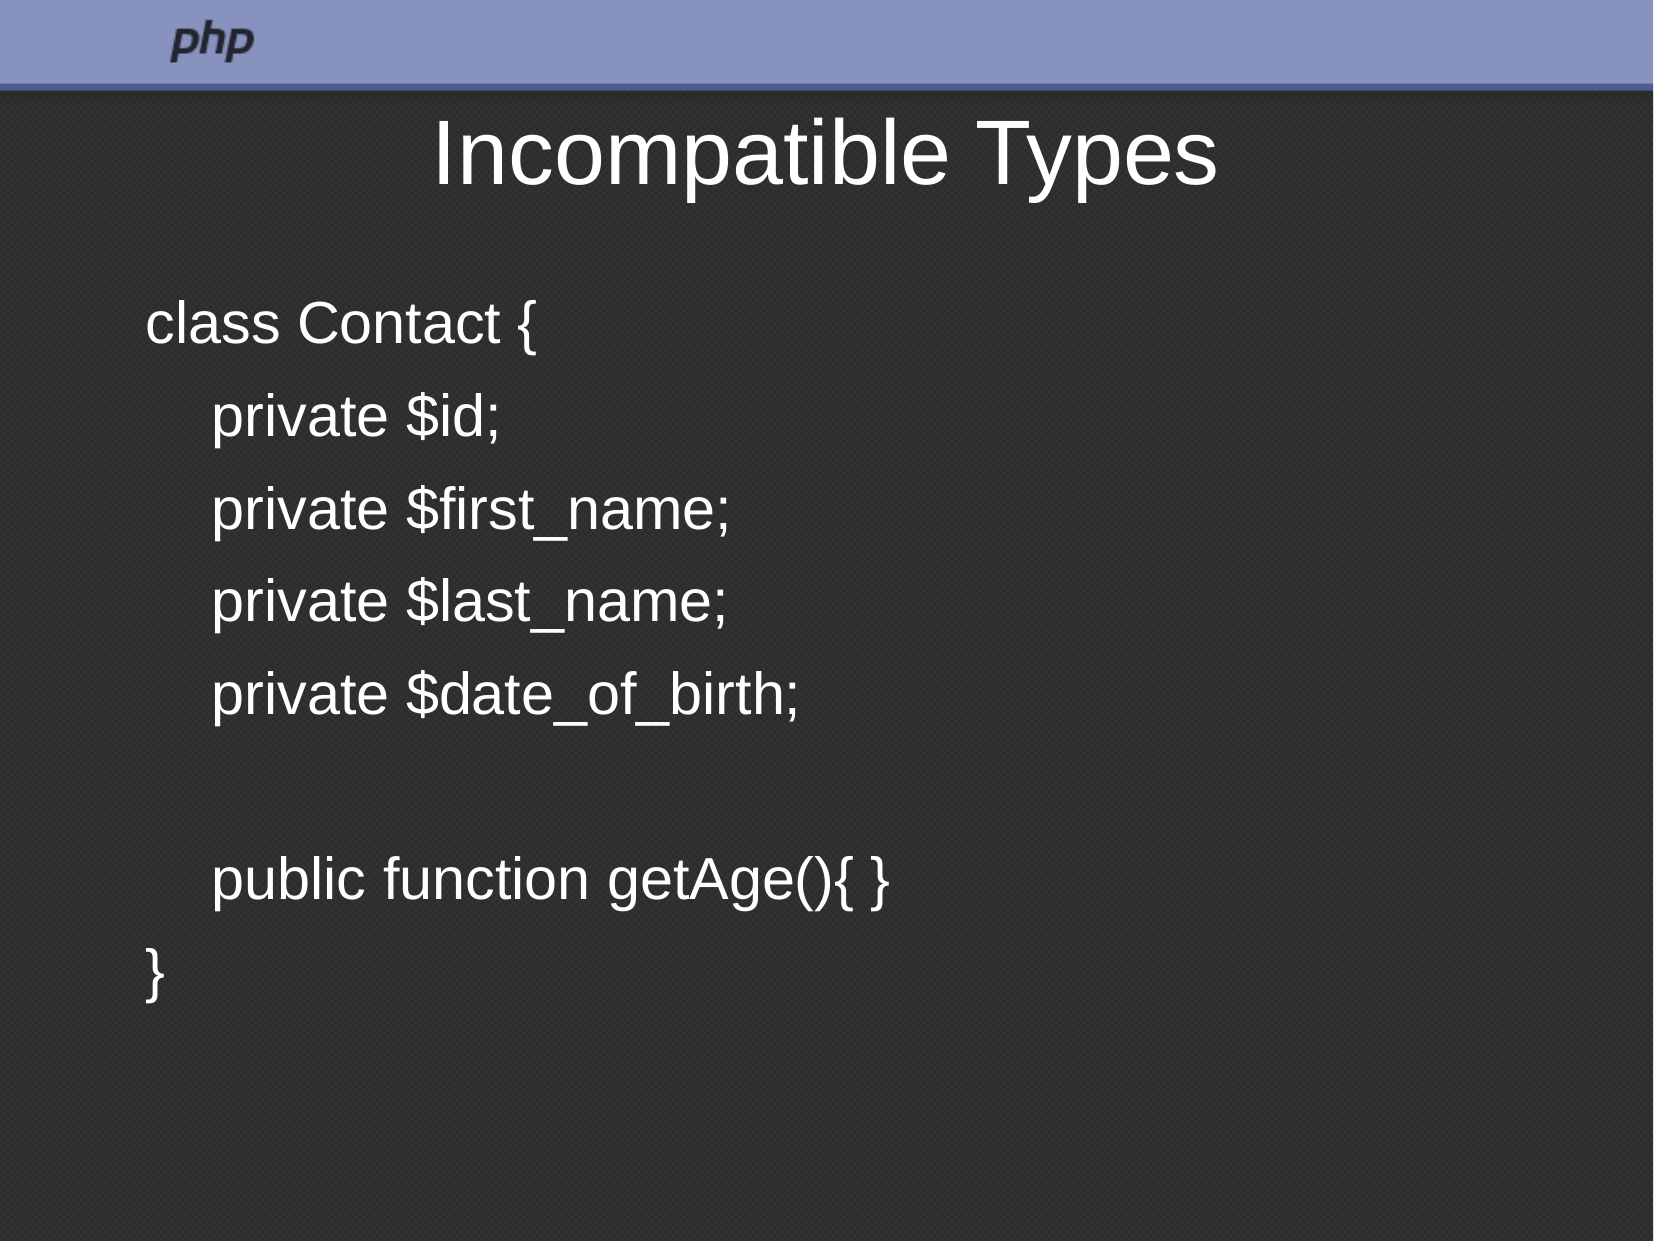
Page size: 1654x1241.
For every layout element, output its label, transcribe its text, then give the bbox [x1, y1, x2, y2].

title Incompatible Types [82, 49, 1571, 257]
list class Contact { private $id; private $first_name; private $last_name; private $date_of_birth; public function getAge(){ } } [82, 290, 1571, 1010]
picture [0, 0, 1654, 1241]
